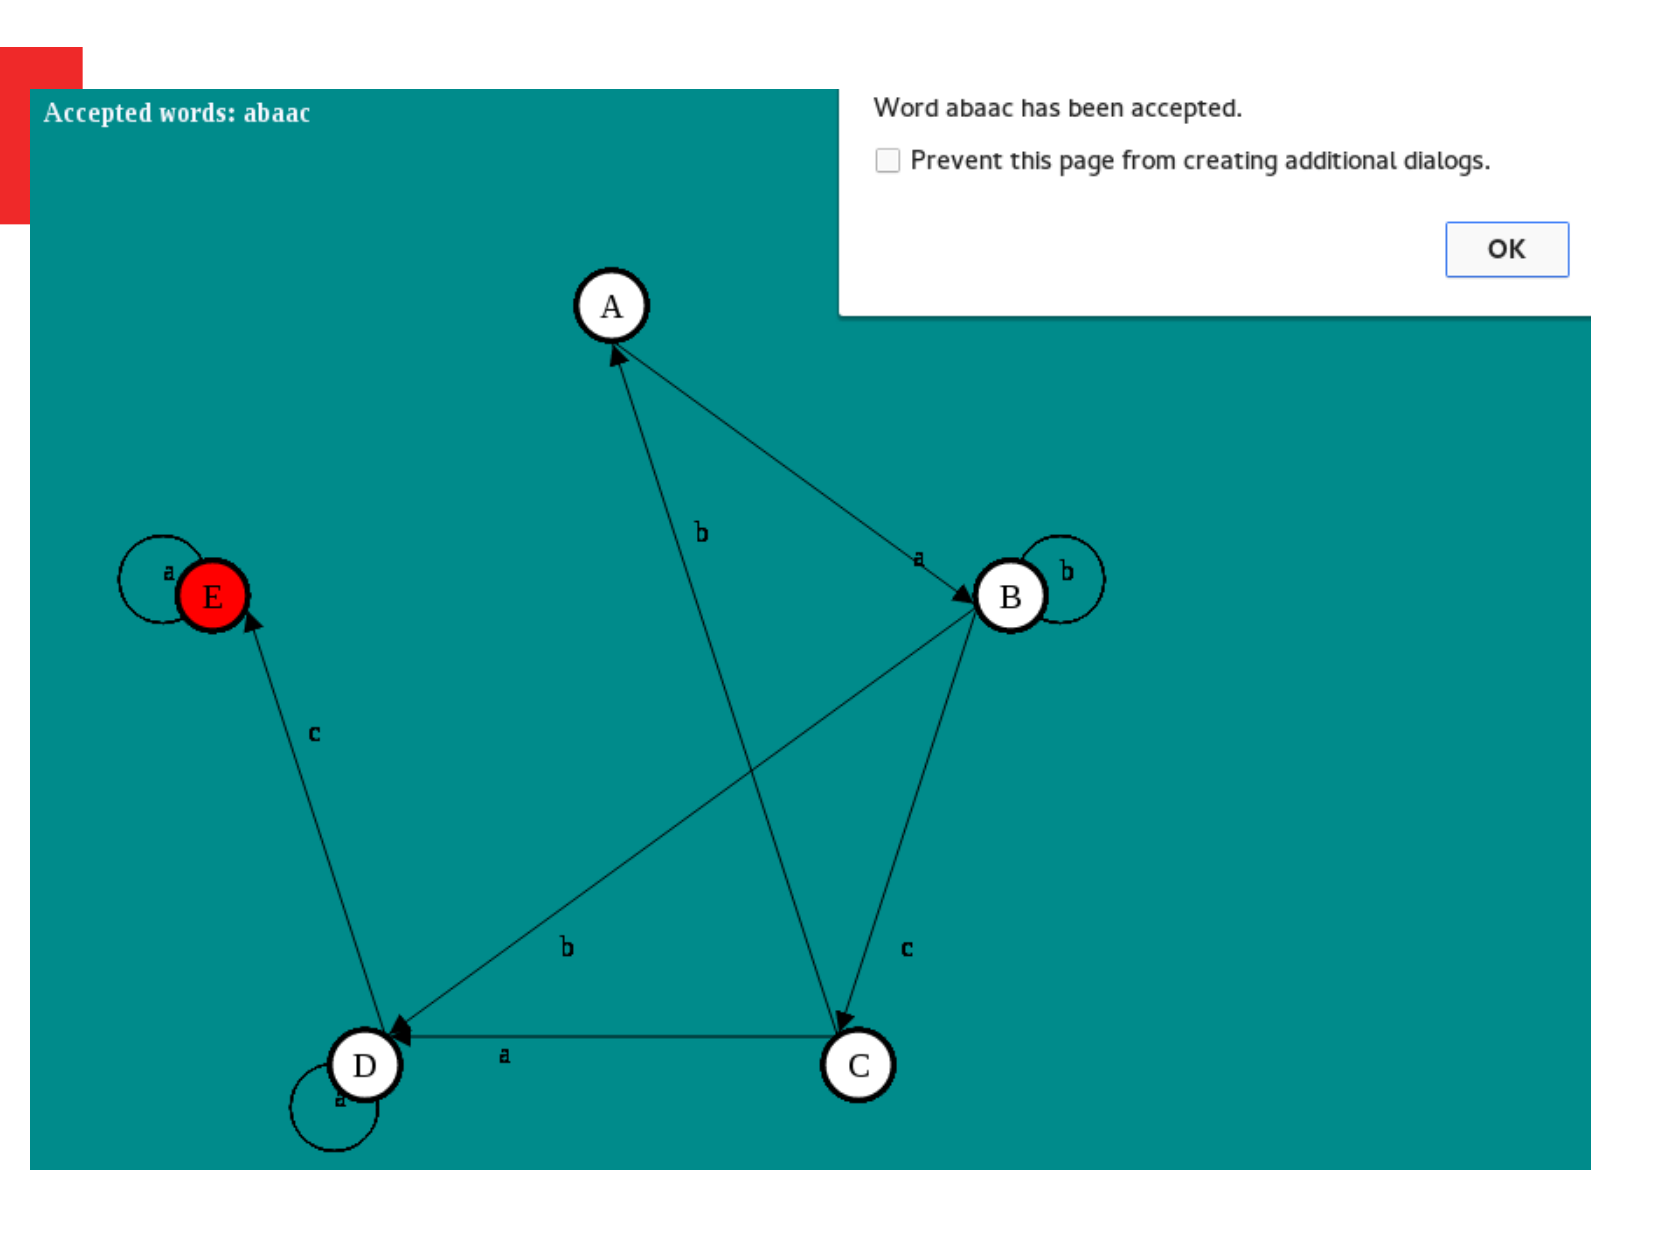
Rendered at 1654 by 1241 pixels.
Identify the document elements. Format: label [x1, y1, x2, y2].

picture [30, 89, 1591, 1171]
